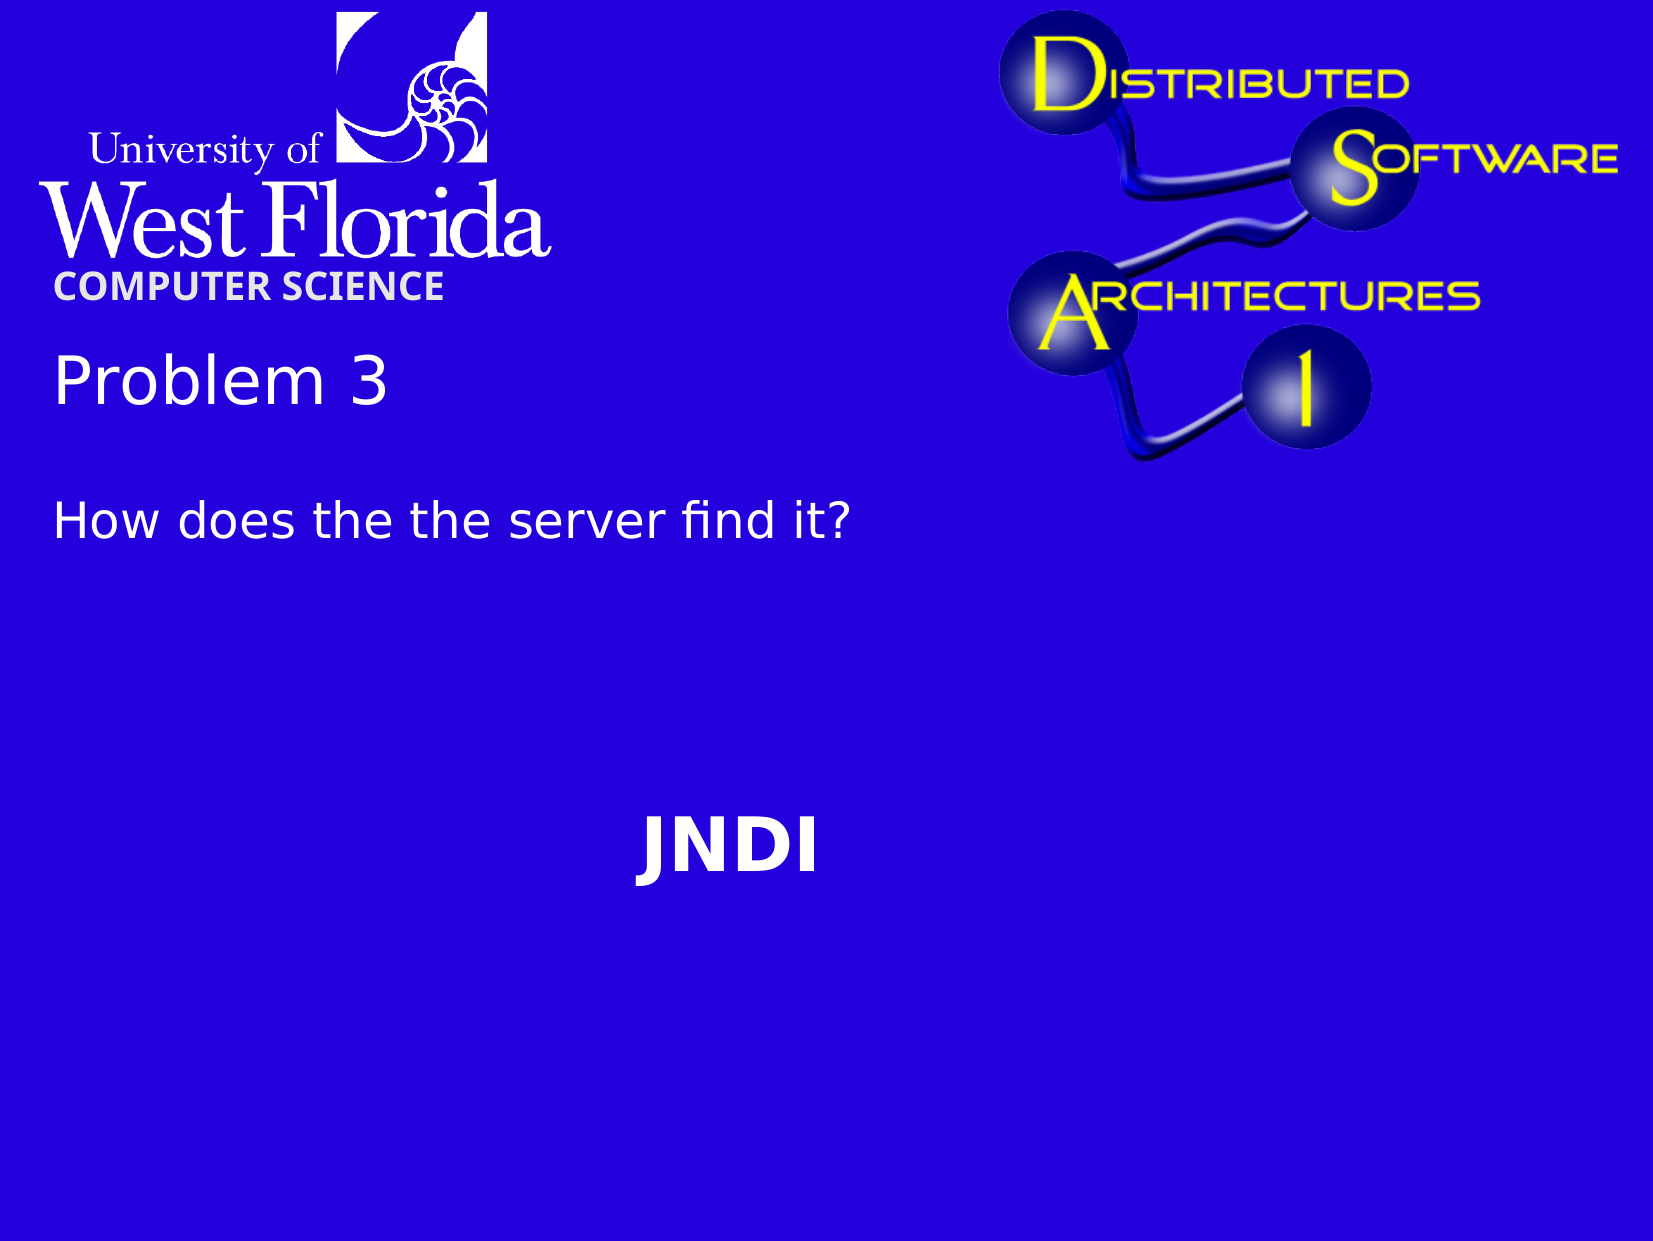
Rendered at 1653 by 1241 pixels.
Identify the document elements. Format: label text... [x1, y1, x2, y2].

picture [37, 0, 559, 262]
text_box Problem 3 How does the the server find it? JNDI [37, 337, 1426, 1241]
text_box COMPUTER SCIENCE [37, 262, 563, 316]
picture [910, 0, 1653, 506]
